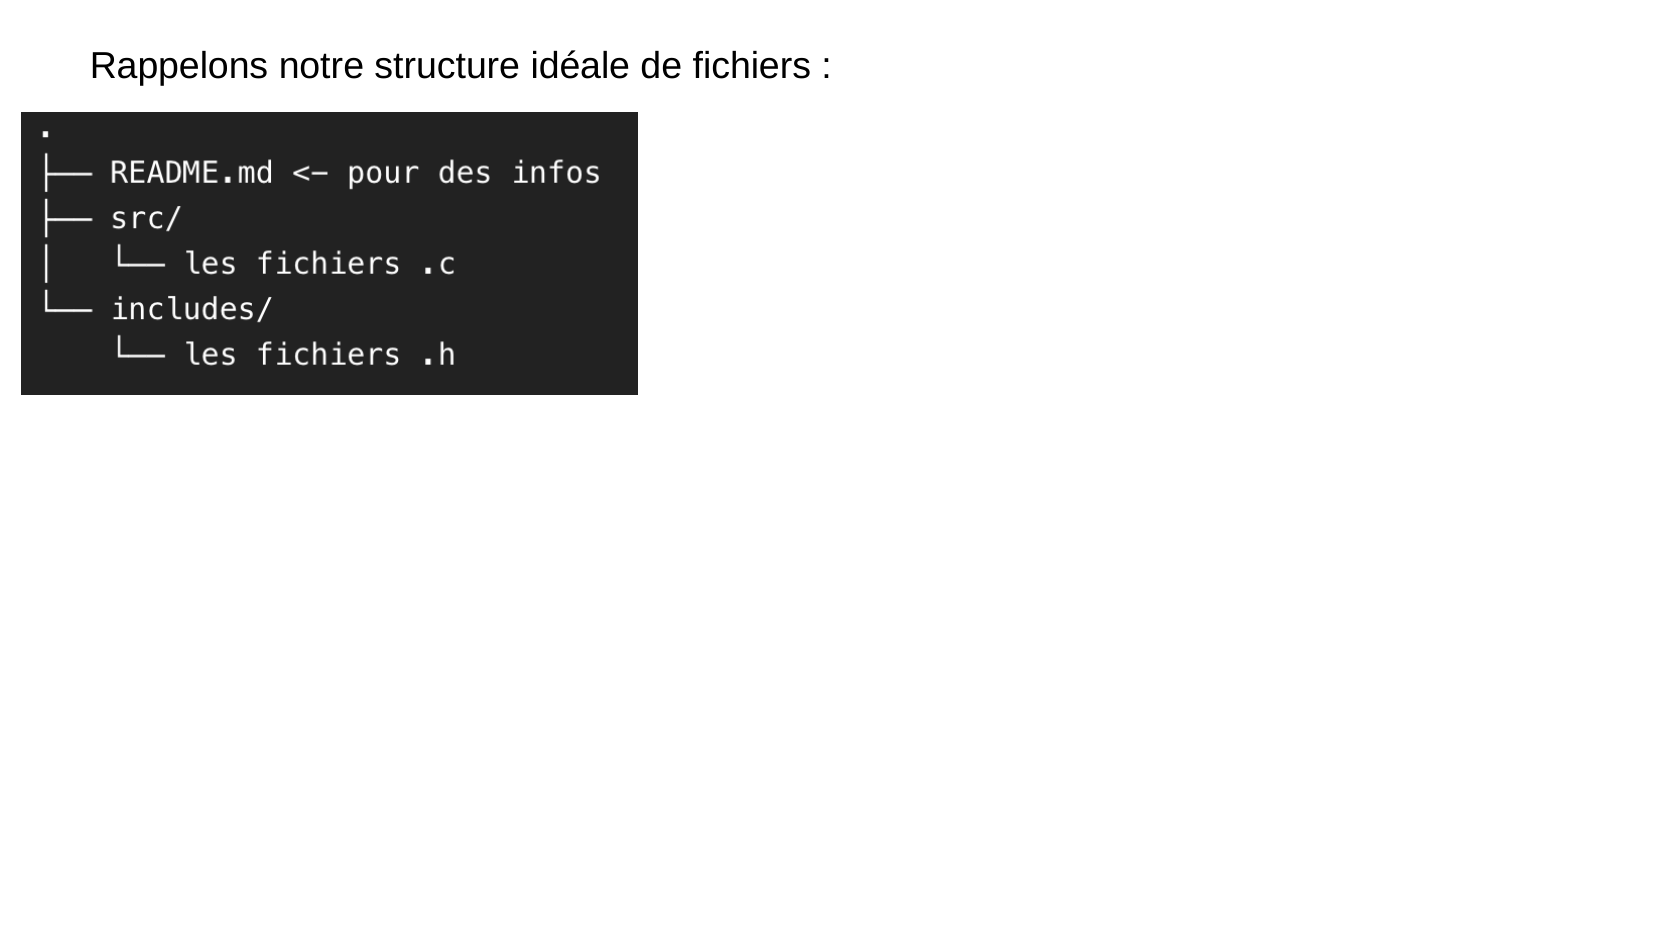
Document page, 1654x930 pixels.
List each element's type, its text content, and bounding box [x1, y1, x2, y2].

text_box Rappelons notre structure idéale de fichiers : [75, 37, 1613, 151]
picture [21, 112, 638, 395]
